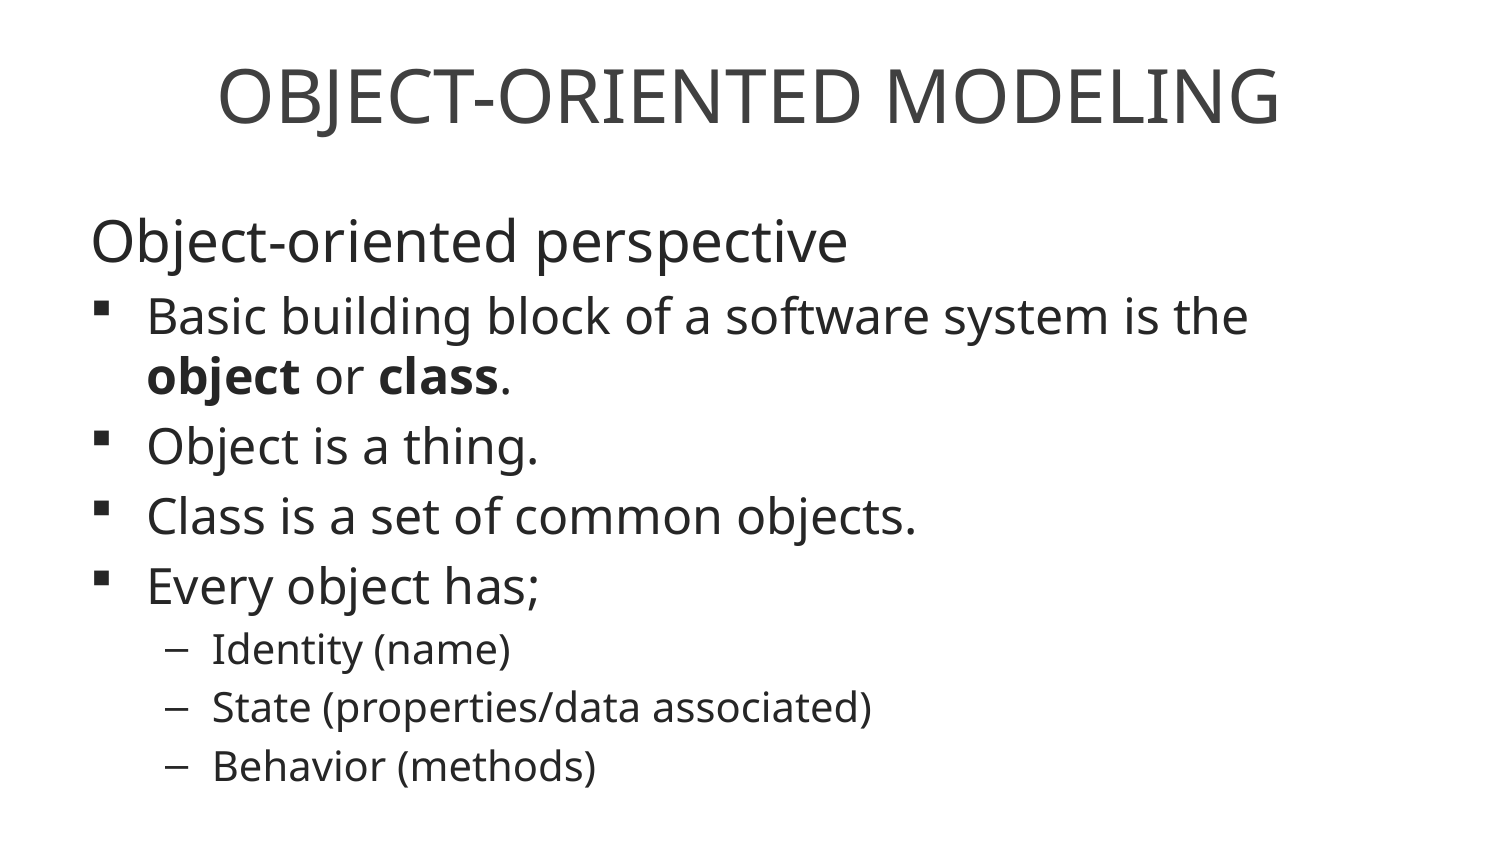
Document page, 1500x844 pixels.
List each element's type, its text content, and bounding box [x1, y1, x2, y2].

list Object-oriented perspective Basic building block of a software system is the object or class. Object is a thing. Class is a set of common objects. Every object has; Identity (name) State (properties/data associated) Behavior (methods) [75, 196, 1425, 794]
title Object-oriented modeling [75, 23, 1425, 164]
